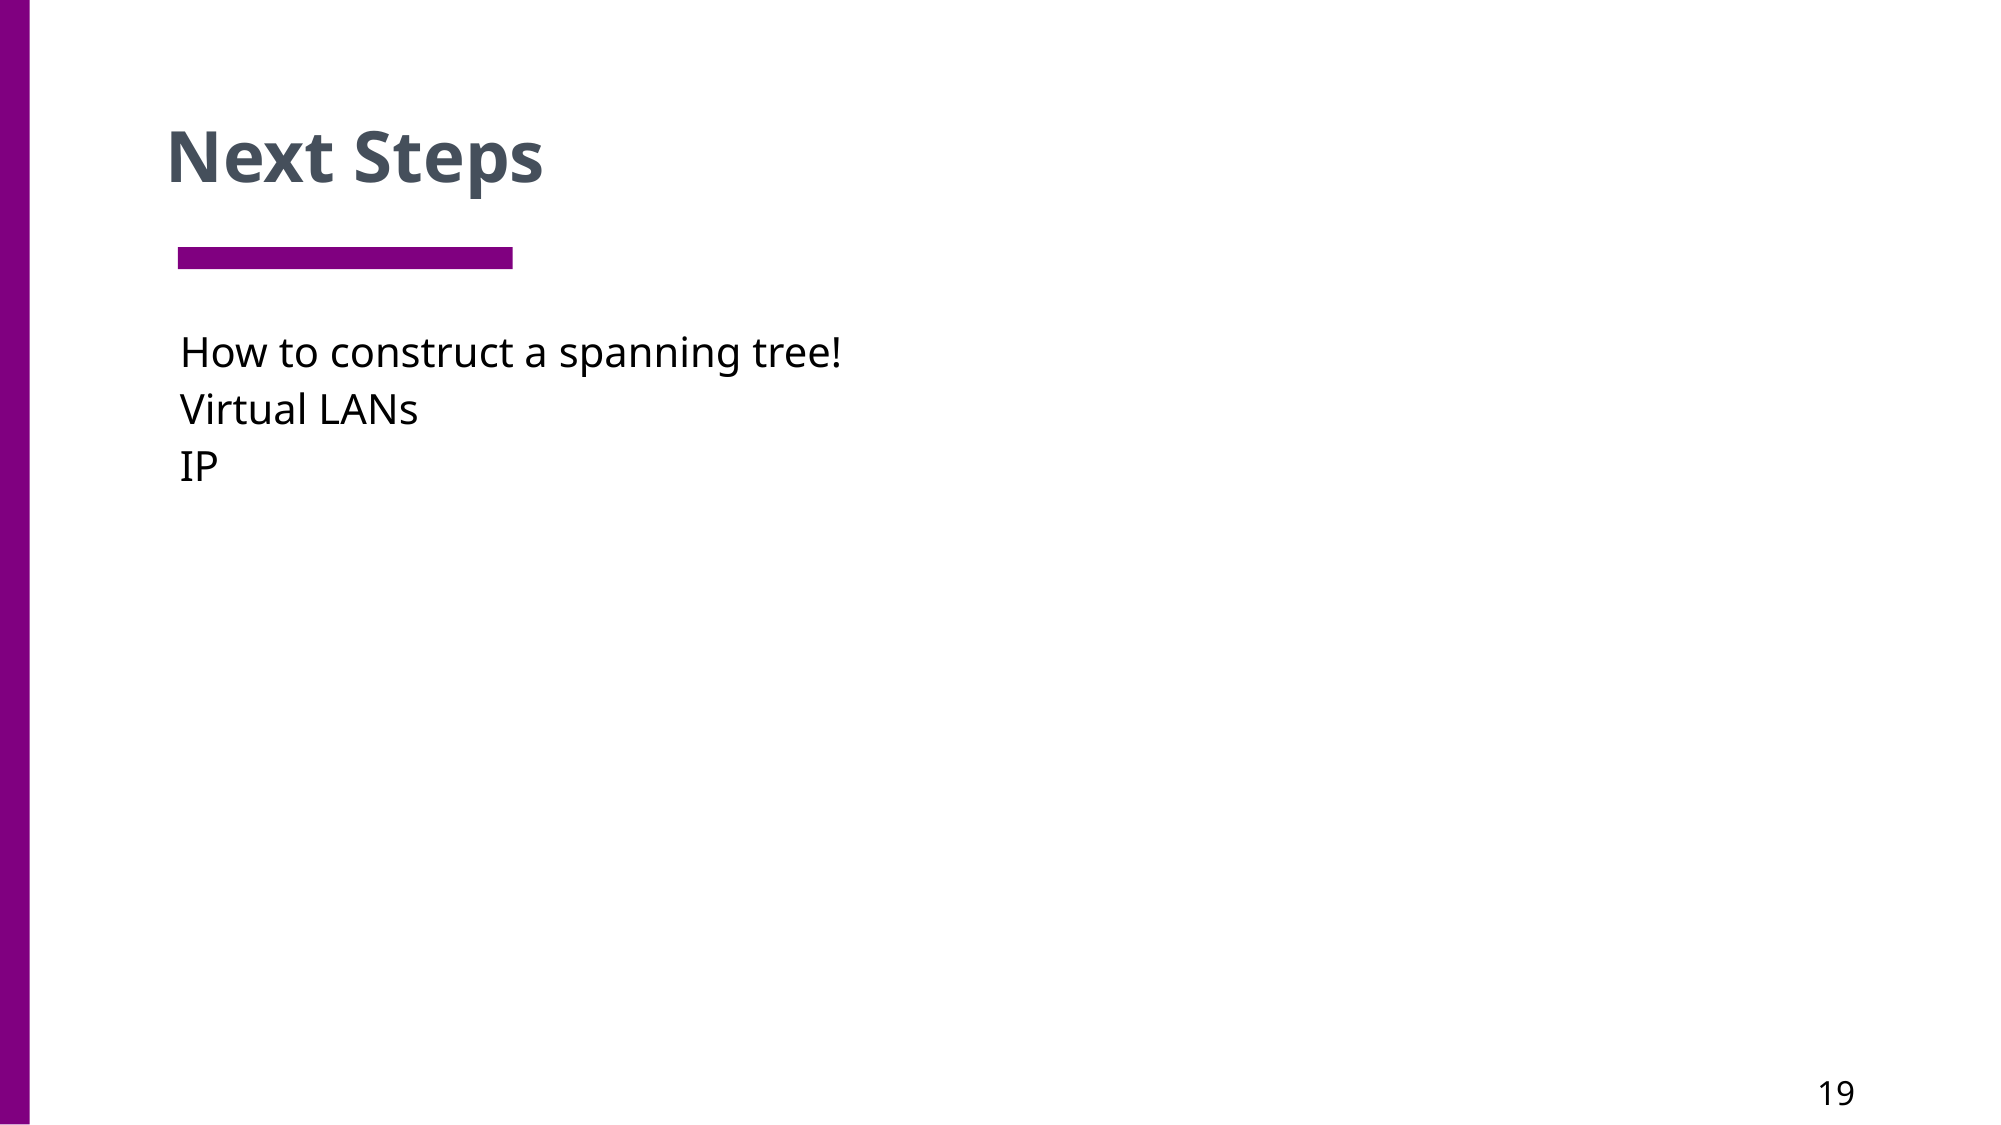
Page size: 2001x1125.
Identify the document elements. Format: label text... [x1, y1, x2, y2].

text_box How to construct a spanning tree! Virtual LANs IP [165, 314, 1834, 483]
text_box Next Steps [151, 0, 1849, 212]
